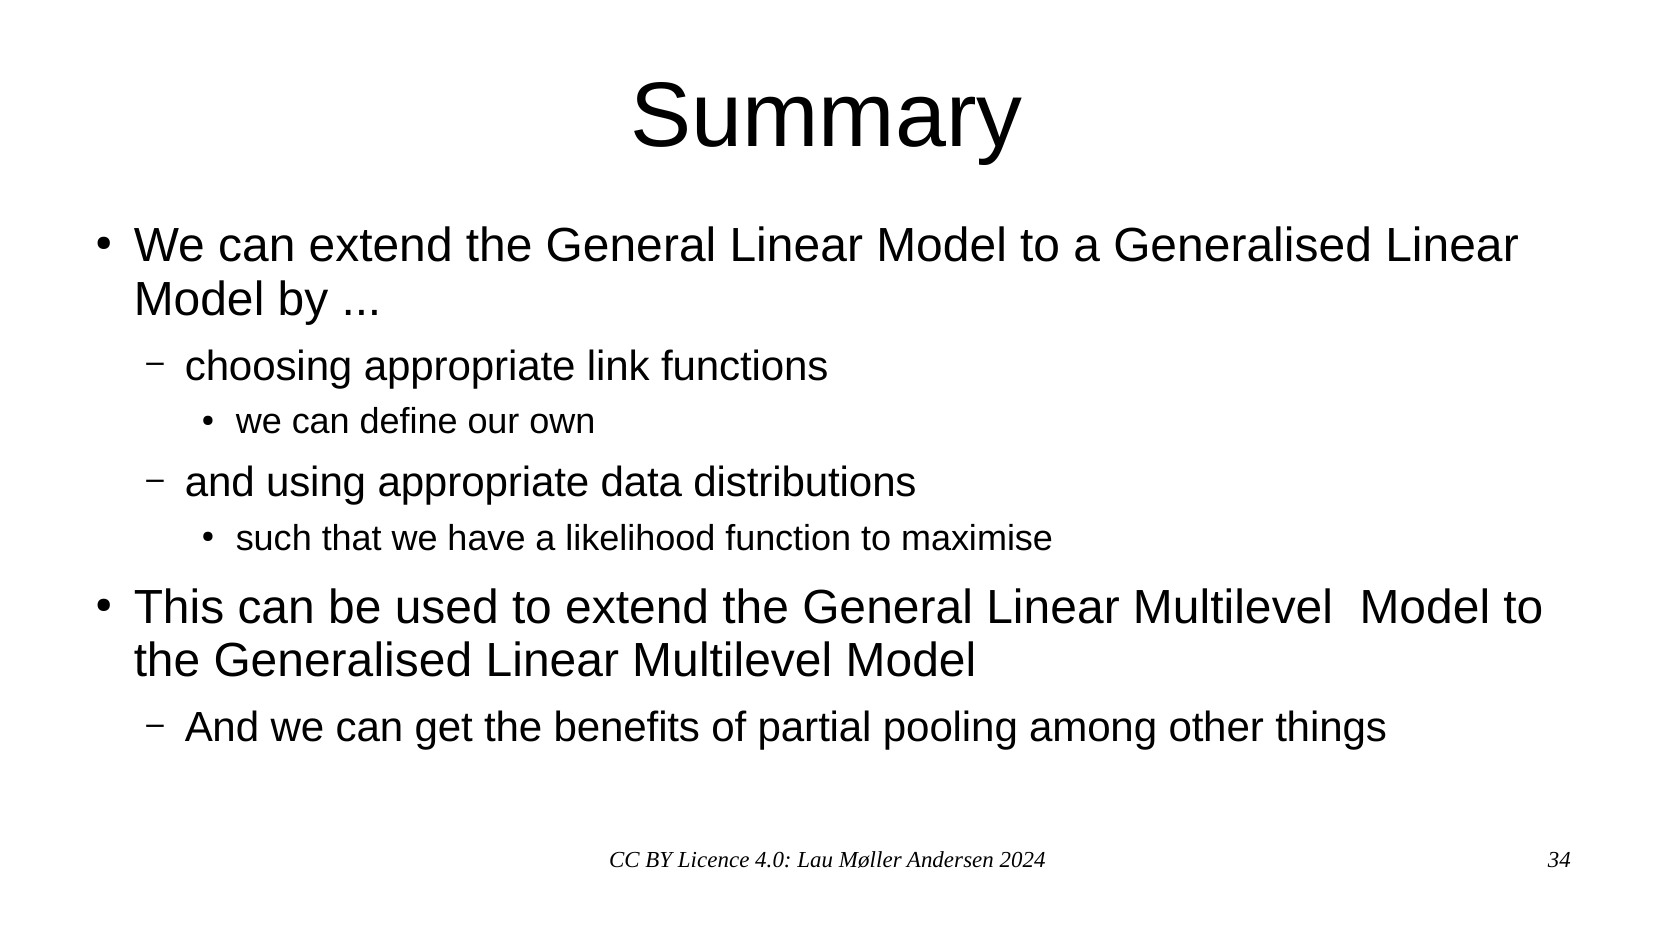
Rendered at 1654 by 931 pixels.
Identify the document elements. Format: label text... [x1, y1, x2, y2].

list We can extend the General Linear Model to a Generalised Linear Model by ... choosing appropriate link functions we can define our own and using appropriate data distributions such that we have a likelihood function to maximise This can be used to extend the General Linear Multilevel Model to the Generalised Linear Multilevel Model And we can get the benefits of partial pooling among other things [82, 217, 1571, 758]
title Summary [82, 37, 1571, 193]
